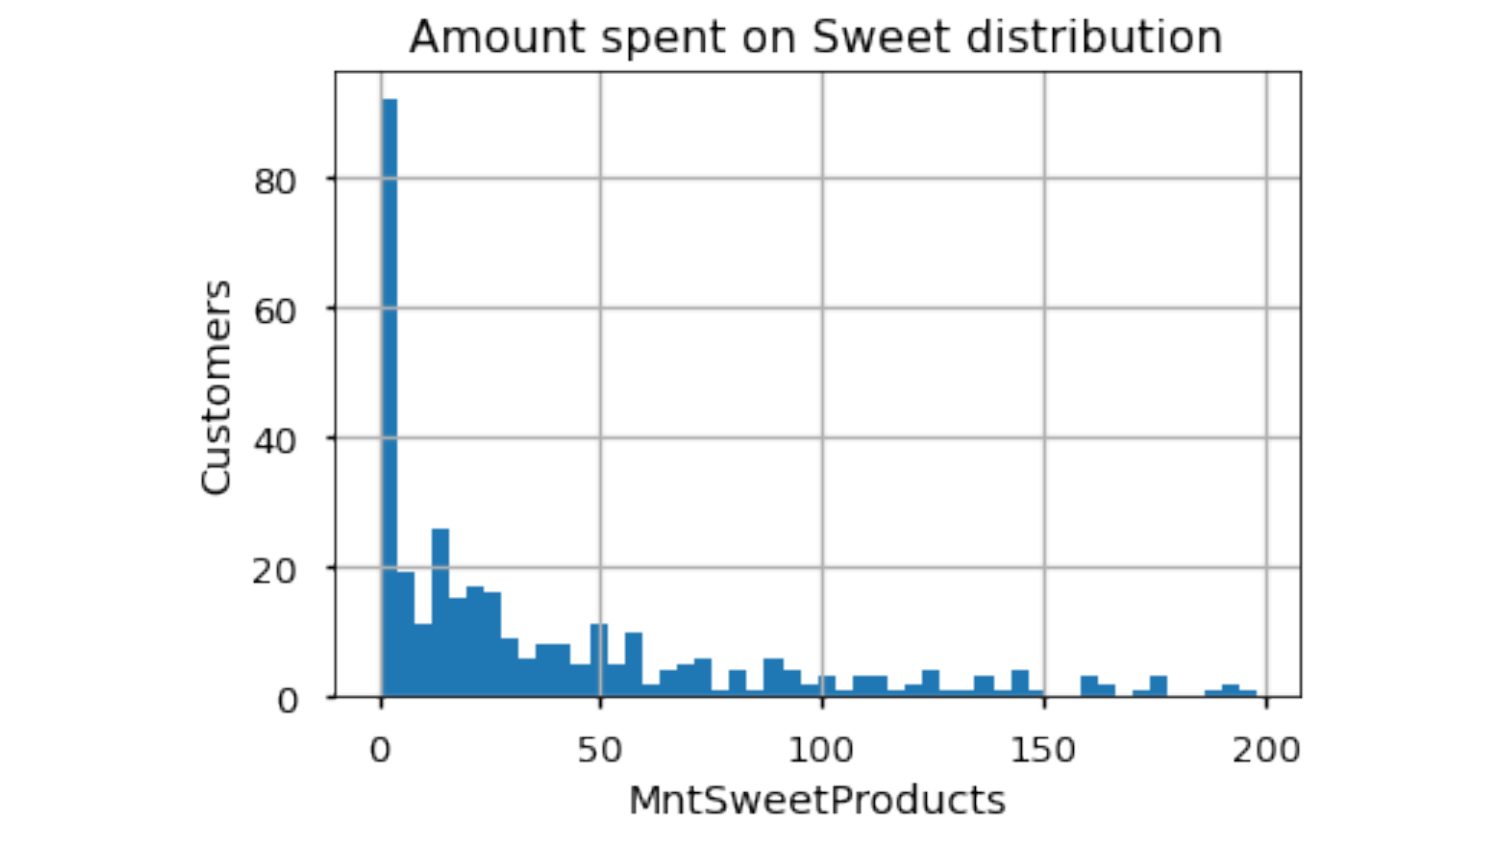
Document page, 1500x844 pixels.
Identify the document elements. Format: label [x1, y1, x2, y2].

picture [179, 0, 1321, 844]
